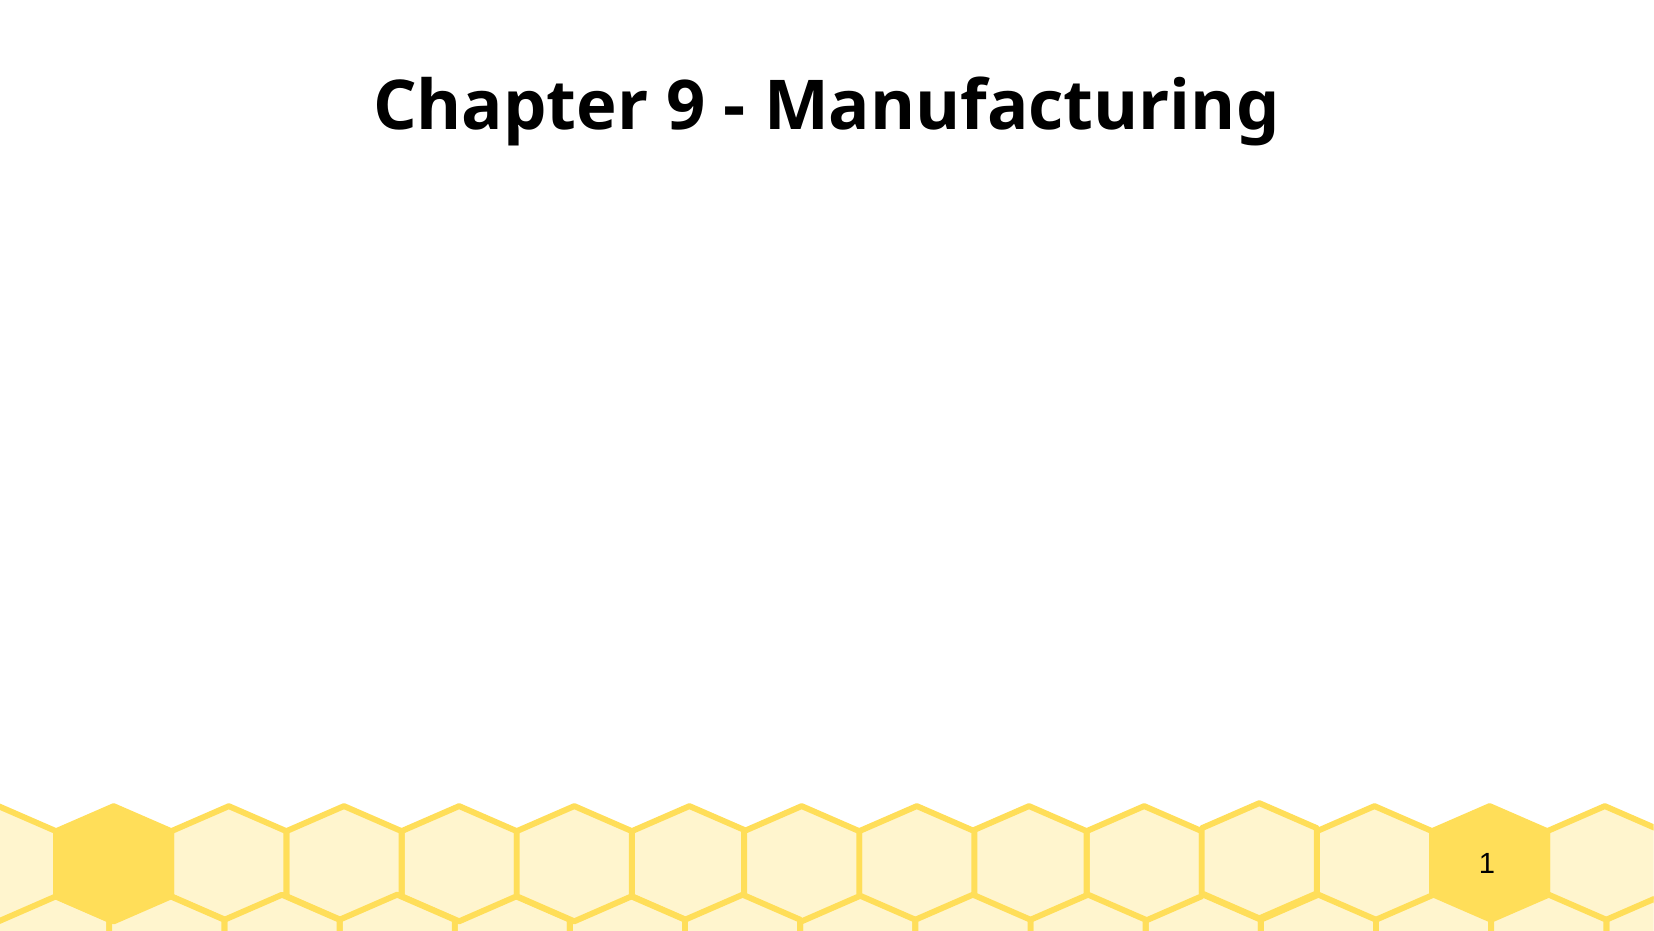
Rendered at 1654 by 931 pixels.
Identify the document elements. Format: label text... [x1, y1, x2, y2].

title Chapter 9 - Manufacturing [88, 29, 1565, 178]
